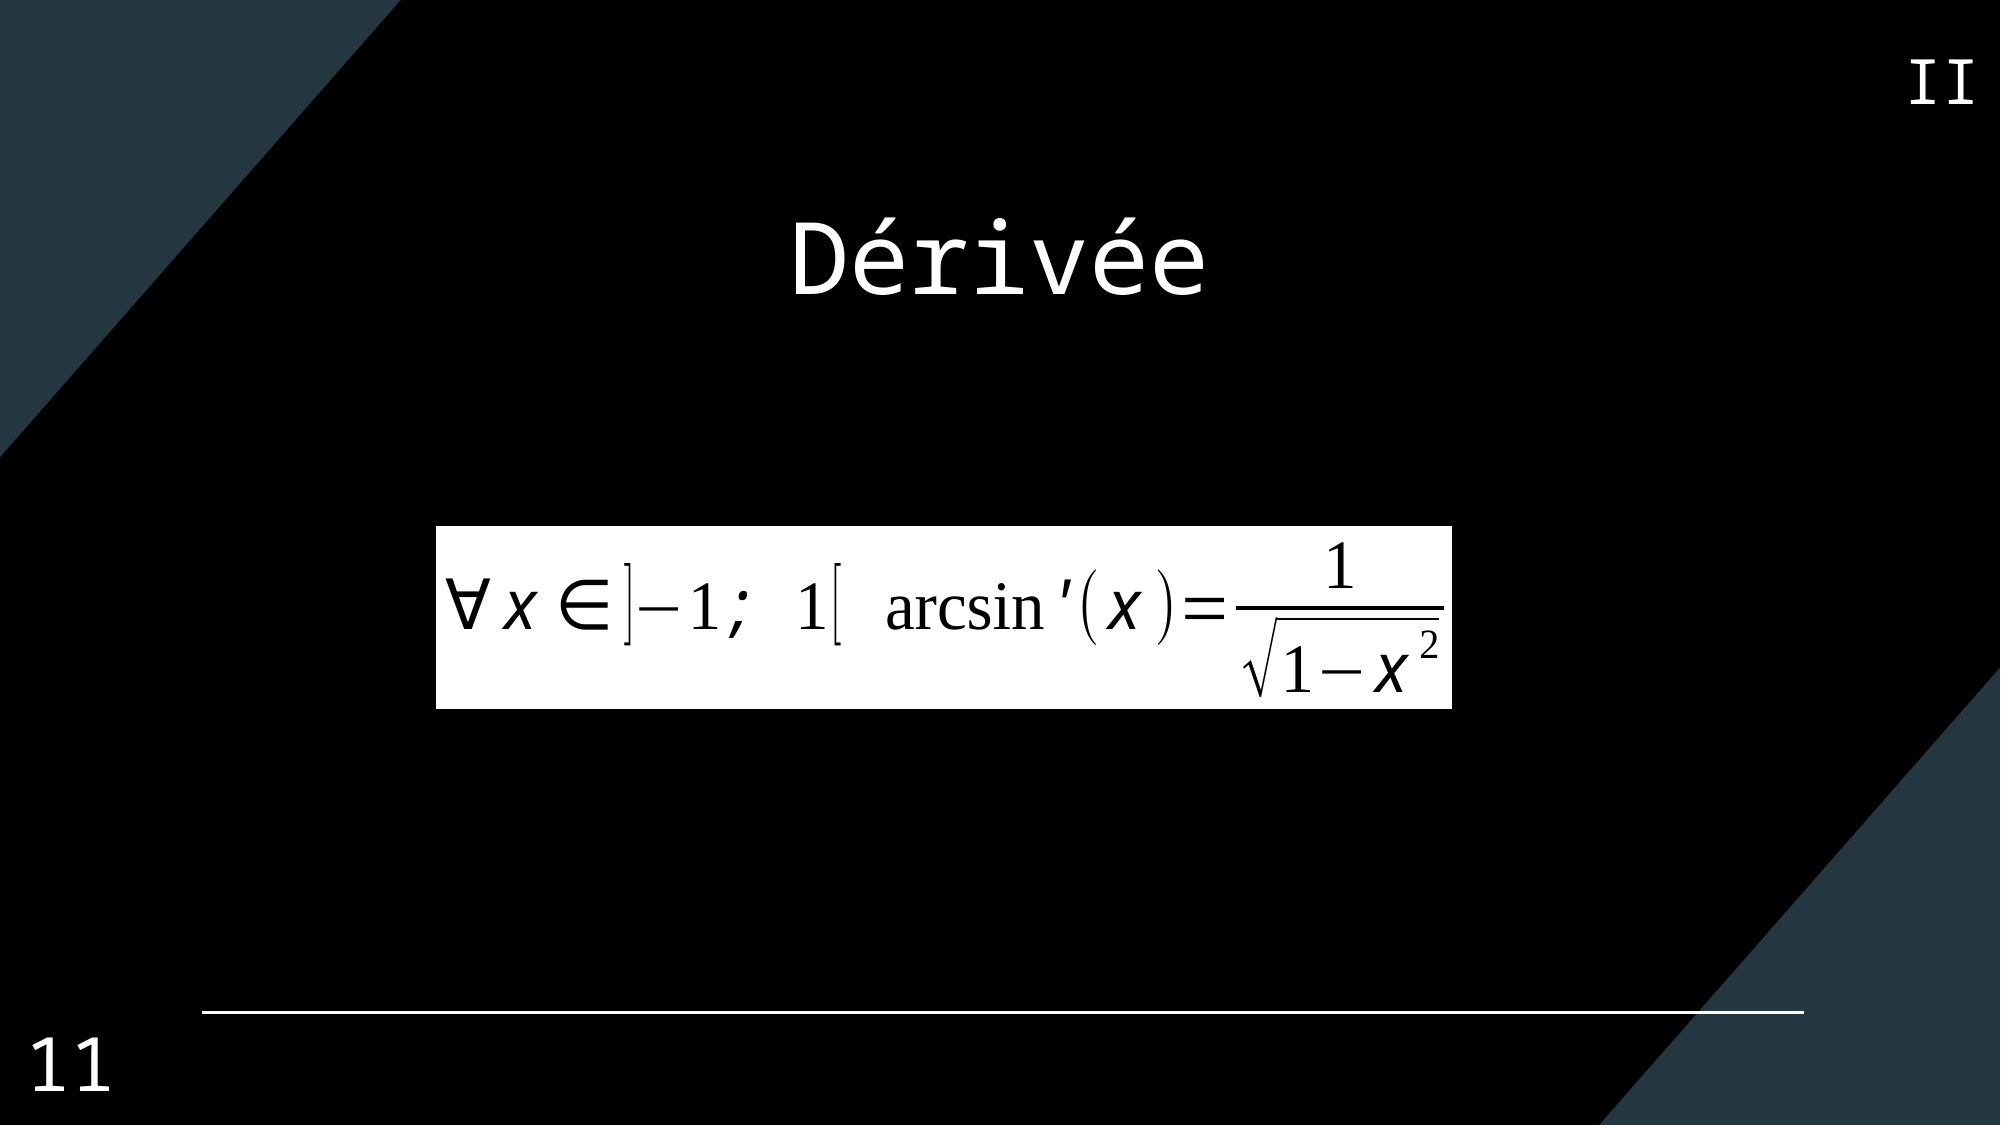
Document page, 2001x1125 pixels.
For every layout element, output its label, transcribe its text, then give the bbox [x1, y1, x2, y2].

text_box II [1889, 30, 1995, 119]
chart [435, 510, 1453, 709]
text_box <number> [10, 1003, 403, 1107]
title Dérivée [187, 143, 1813, 367]
